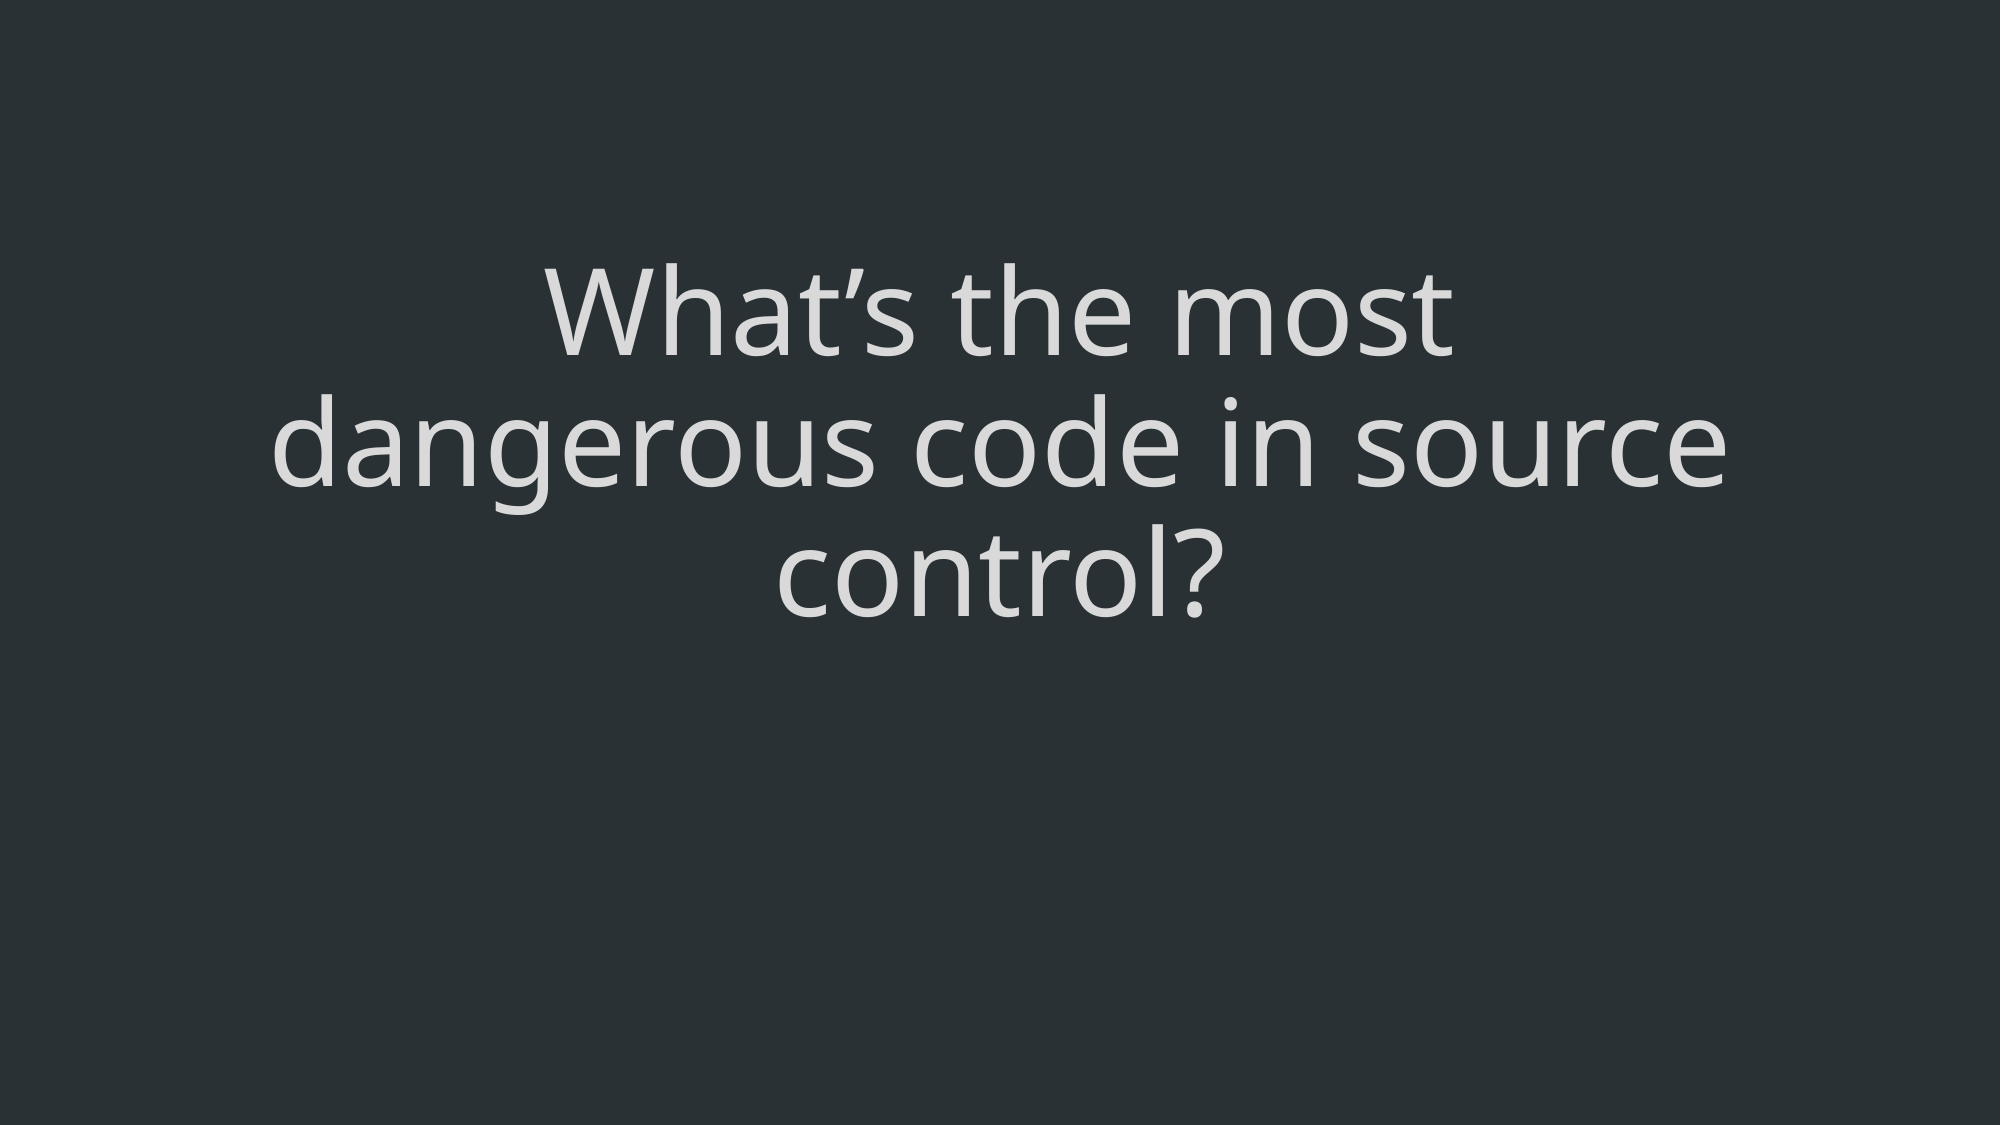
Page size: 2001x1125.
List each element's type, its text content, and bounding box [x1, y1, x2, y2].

title What’s the most dangerous code in source control? [249, 184, 1750, 651]
